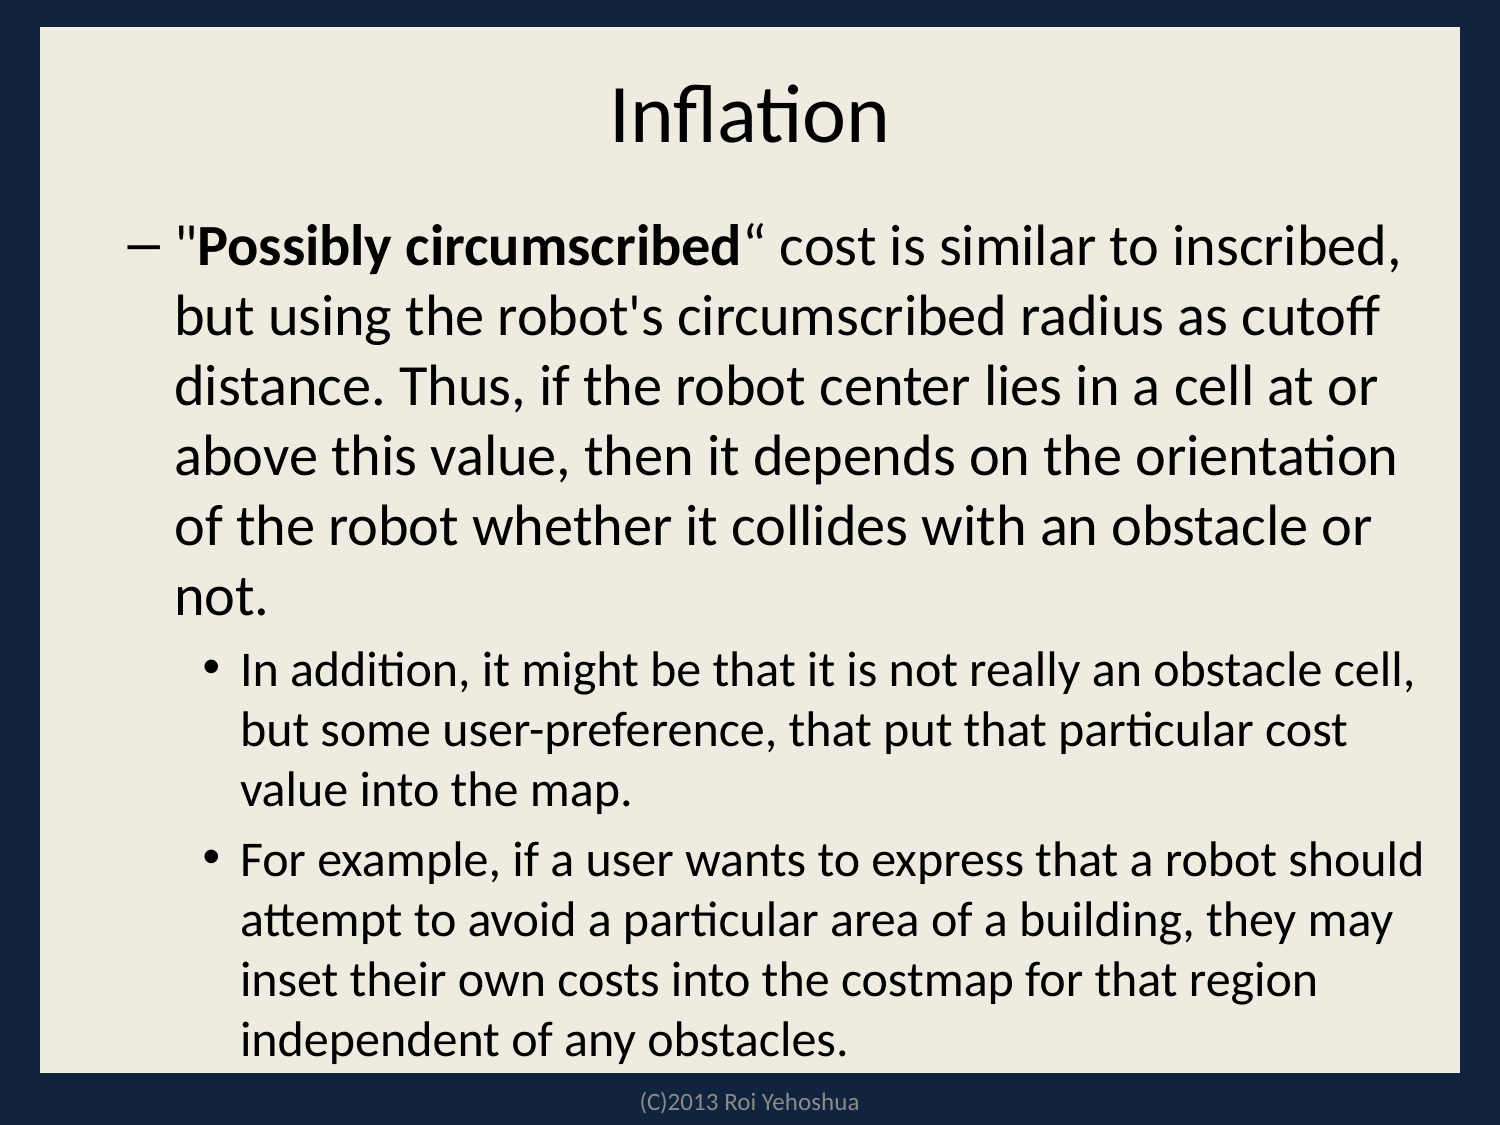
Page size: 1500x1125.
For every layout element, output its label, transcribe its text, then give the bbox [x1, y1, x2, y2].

title Inflation [37, 31, 1463, 188]
list "Possibly circumscribed“ cost is similar to inscribed, but using the robot's circumscribed radius as cutoff distance. Thus, if the robot center lies in a cell at or above this value, then it depends on the orientation of the robot whether it collides with an obstacle or not. In addition, it might be that it is not really an obstacle cell, but some user-preference, that put that particular cost value into the map. For example, if a user wants to express that a robot should attempt to avoid a particular area of a building, they may inset their own costs into the costmap for that region independent of any obstacles. [37, 200, 1463, 1080]
footer (C)2013 Roi Yehoshua [512, 1074, 988, 1125]
